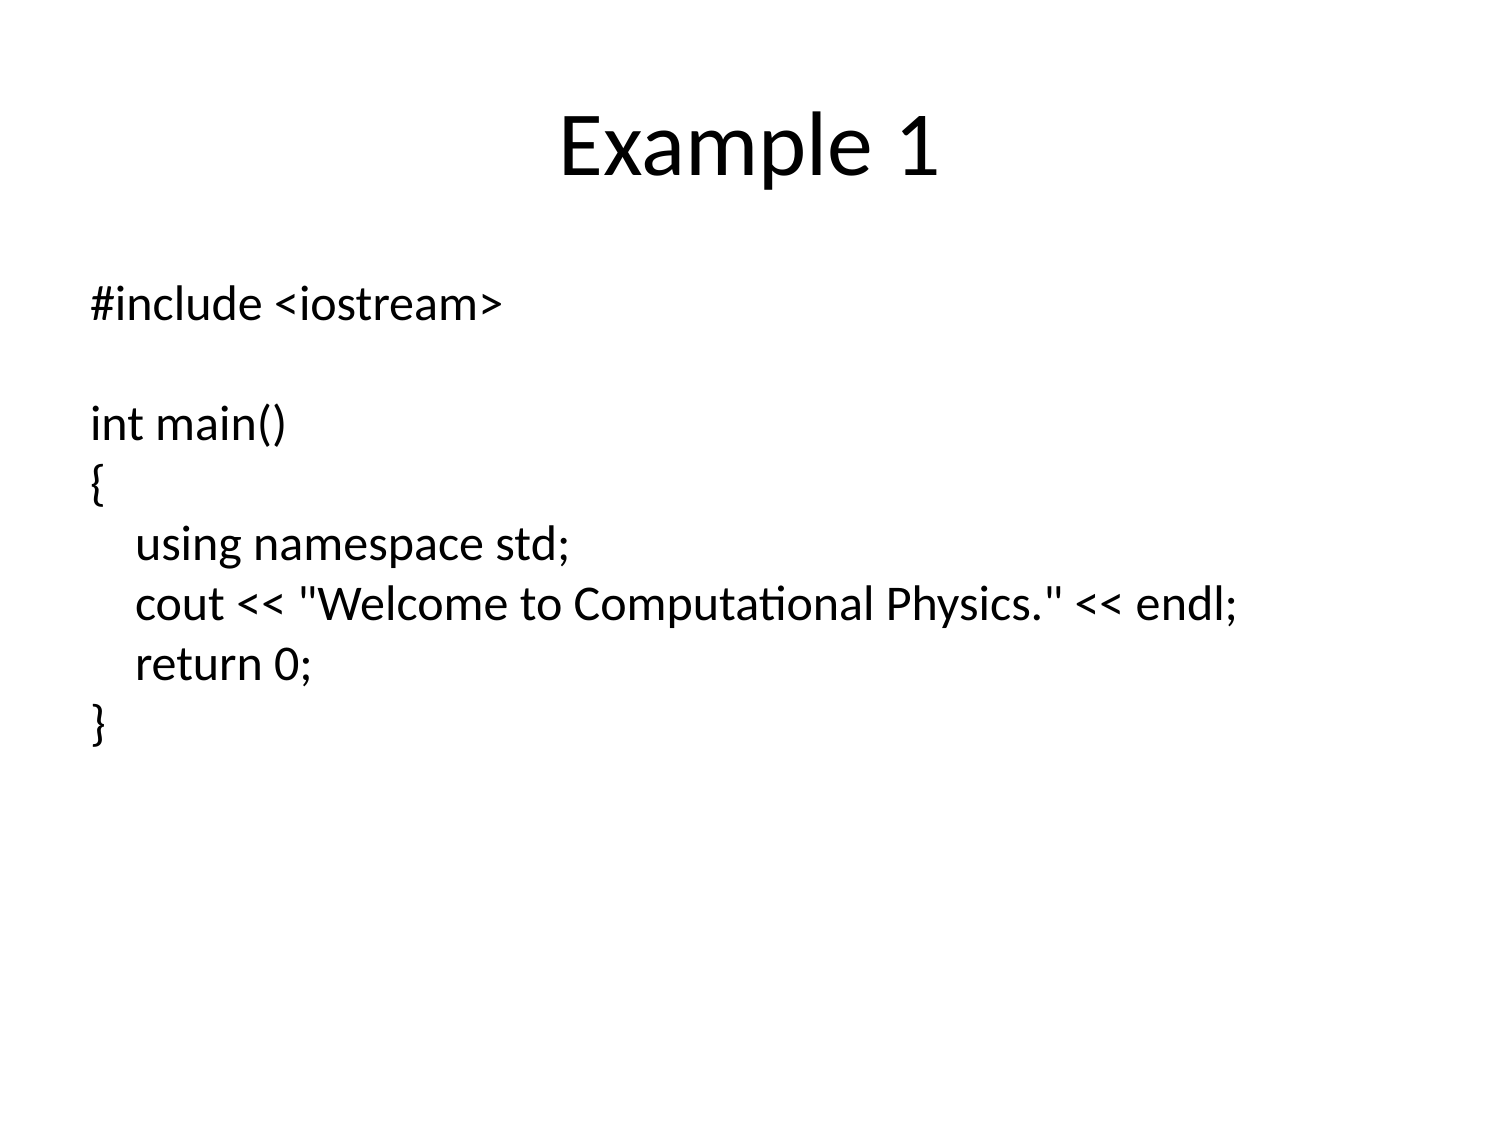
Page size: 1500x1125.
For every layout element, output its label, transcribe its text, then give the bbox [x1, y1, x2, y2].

title Example 1 [75, 45, 1425, 233]
list #include <iostream> int main() { using namespace std; cout << "Welcome to Computational Physics." << endl; return 0; } [75, 262, 1425, 1005]
